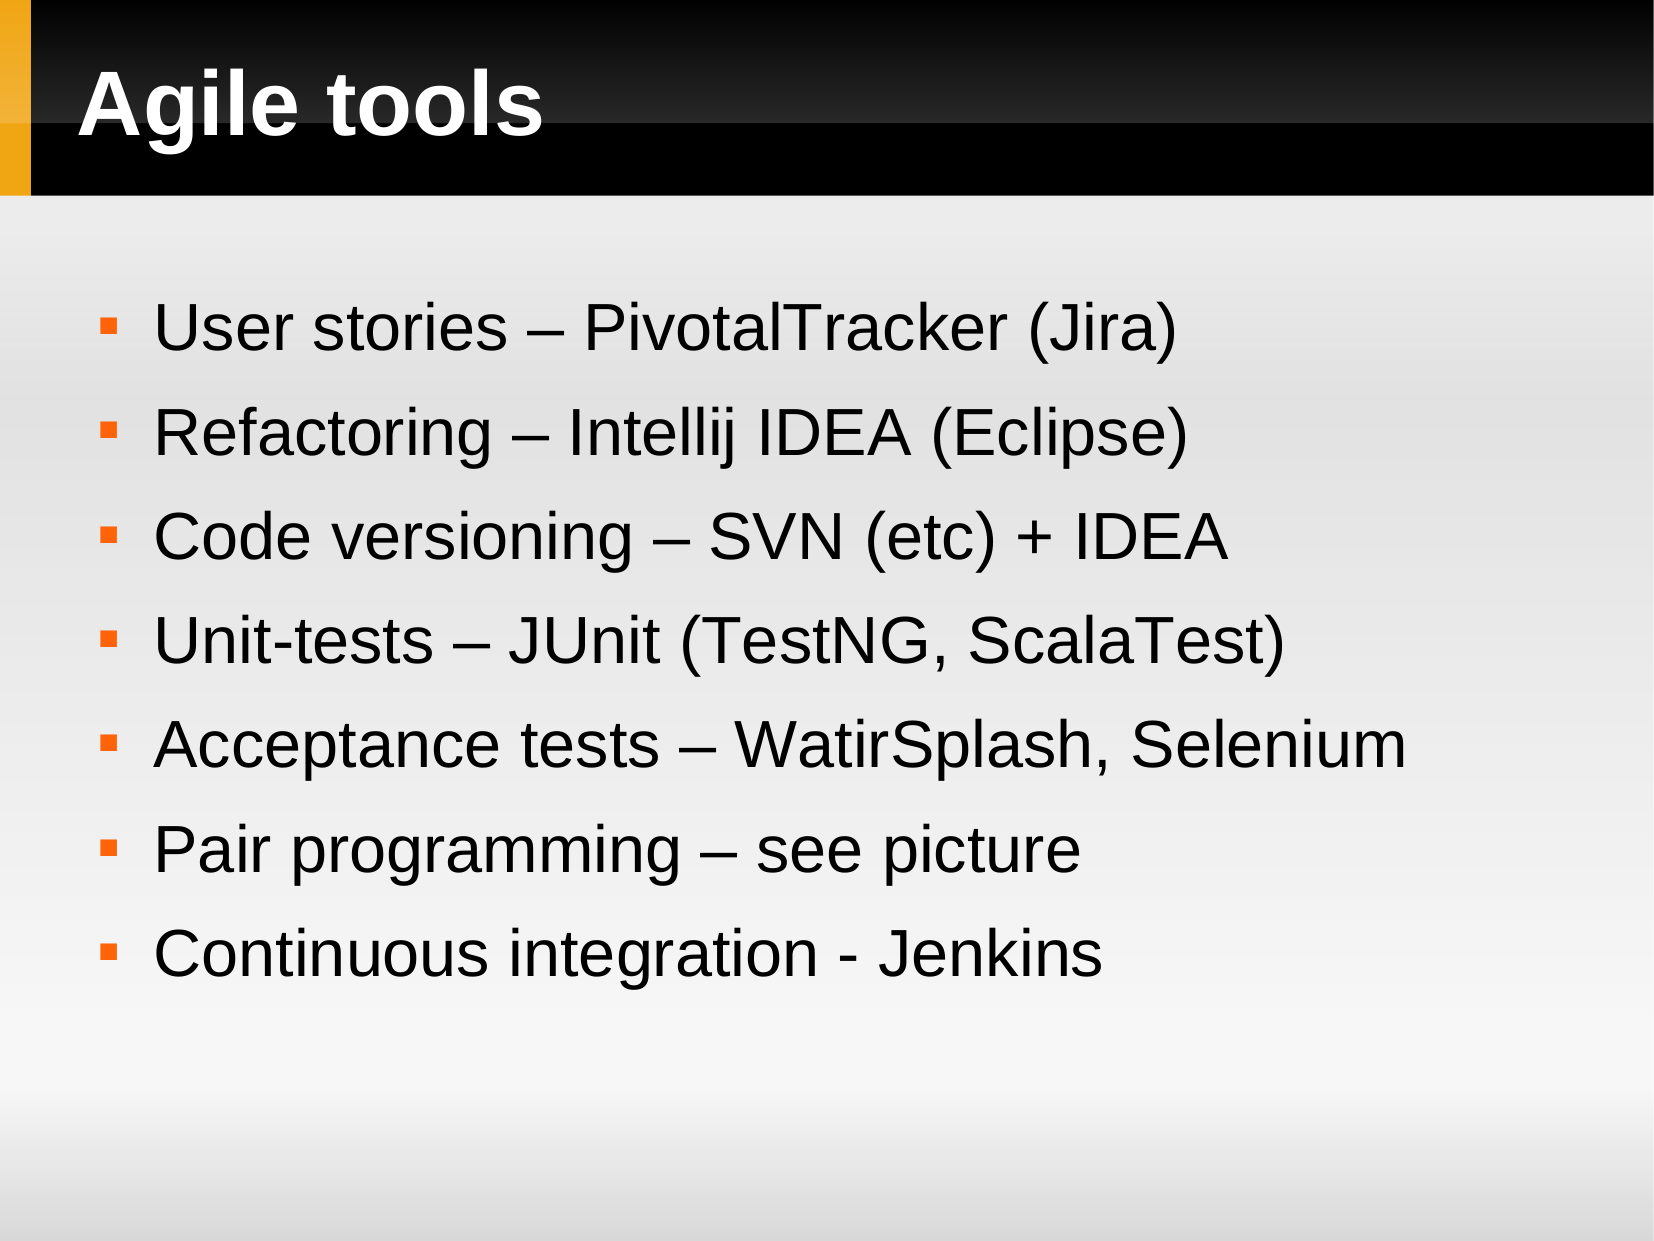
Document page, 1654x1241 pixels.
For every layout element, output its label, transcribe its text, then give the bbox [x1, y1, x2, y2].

title Agile tools [76, 0, 1565, 208]
picture [0, 0, 1654, 1241]
list User stories – PivotalTracker (Jira) Refactoring – Intellij IDEA (Eclipse) Code versioning – SVN (etc) + IDEA Unit-tests – JUnit (TestNG, ScalaTest) Acceptance tests – WatirSplash, Selenium Pair programming – see picture Continuous integration - Jenkins [82, 290, 1571, 1109]
